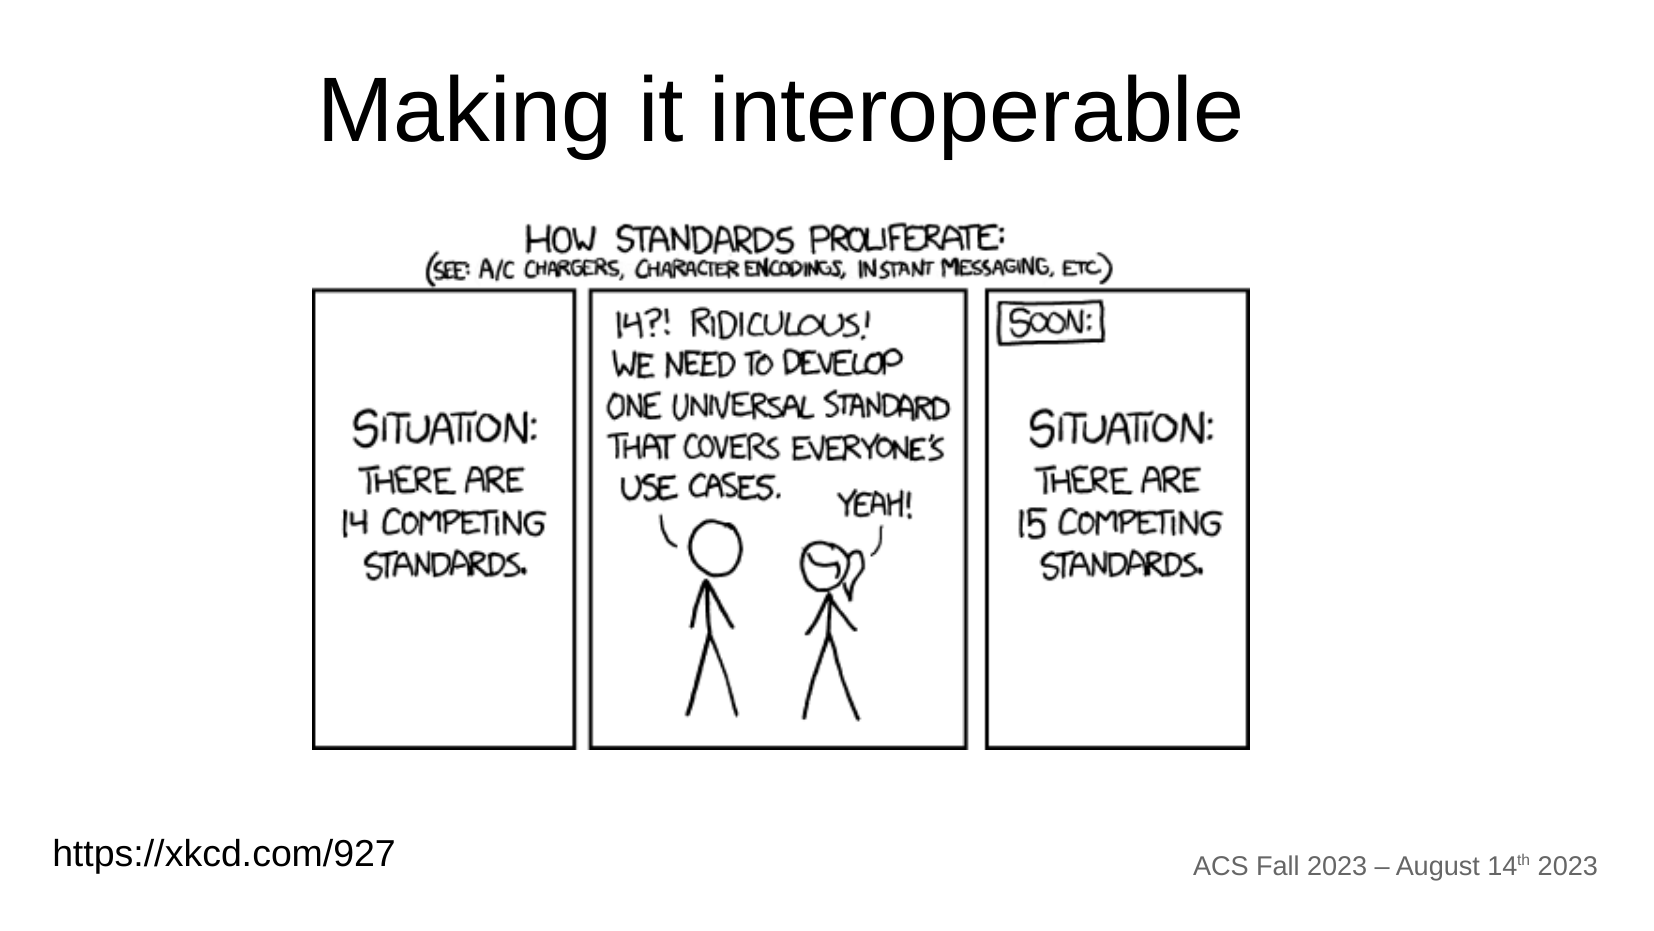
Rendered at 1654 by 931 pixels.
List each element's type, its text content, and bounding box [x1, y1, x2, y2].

picture [312, 219, 1250, 751]
title Making it interoperable [37, 32, 1526, 188]
text_box https://xkcd.com/927 [37, 825, 751, 882]
text_box ACS Fall 2023 – August 14th 2023 [1162, 843, 1613, 901]
